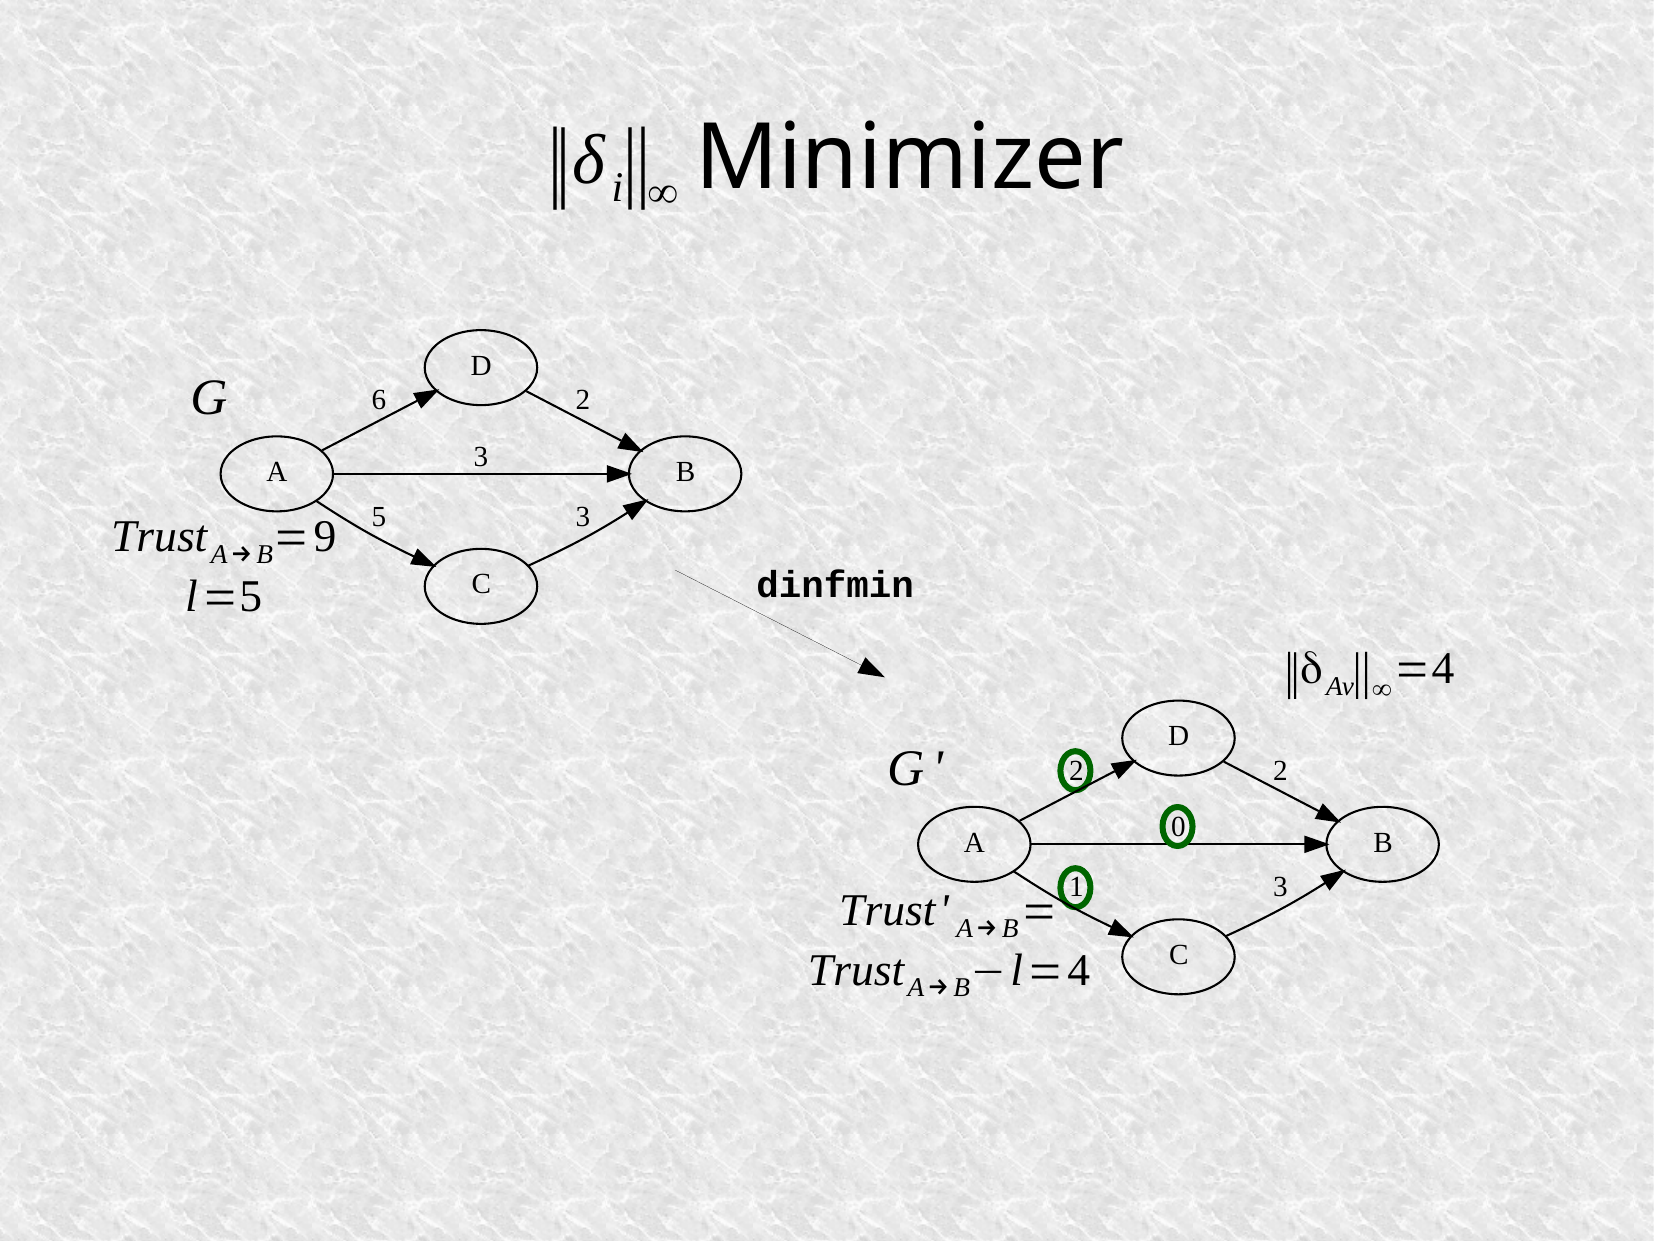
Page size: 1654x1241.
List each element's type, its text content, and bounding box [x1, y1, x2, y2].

chart [523, 121, 698, 212]
chart [99, 512, 211, 622]
chart [874, 740, 908, 798]
text_box dinfmin [751, 559, 931, 617]
chart [177, 369, 211, 427]
title Minimizer [82, 49, 1571, 257]
picture [0, 0, 1654, 1241]
chart [1268, 643, 1467, 702]
chart [796, 886, 908, 1003]
